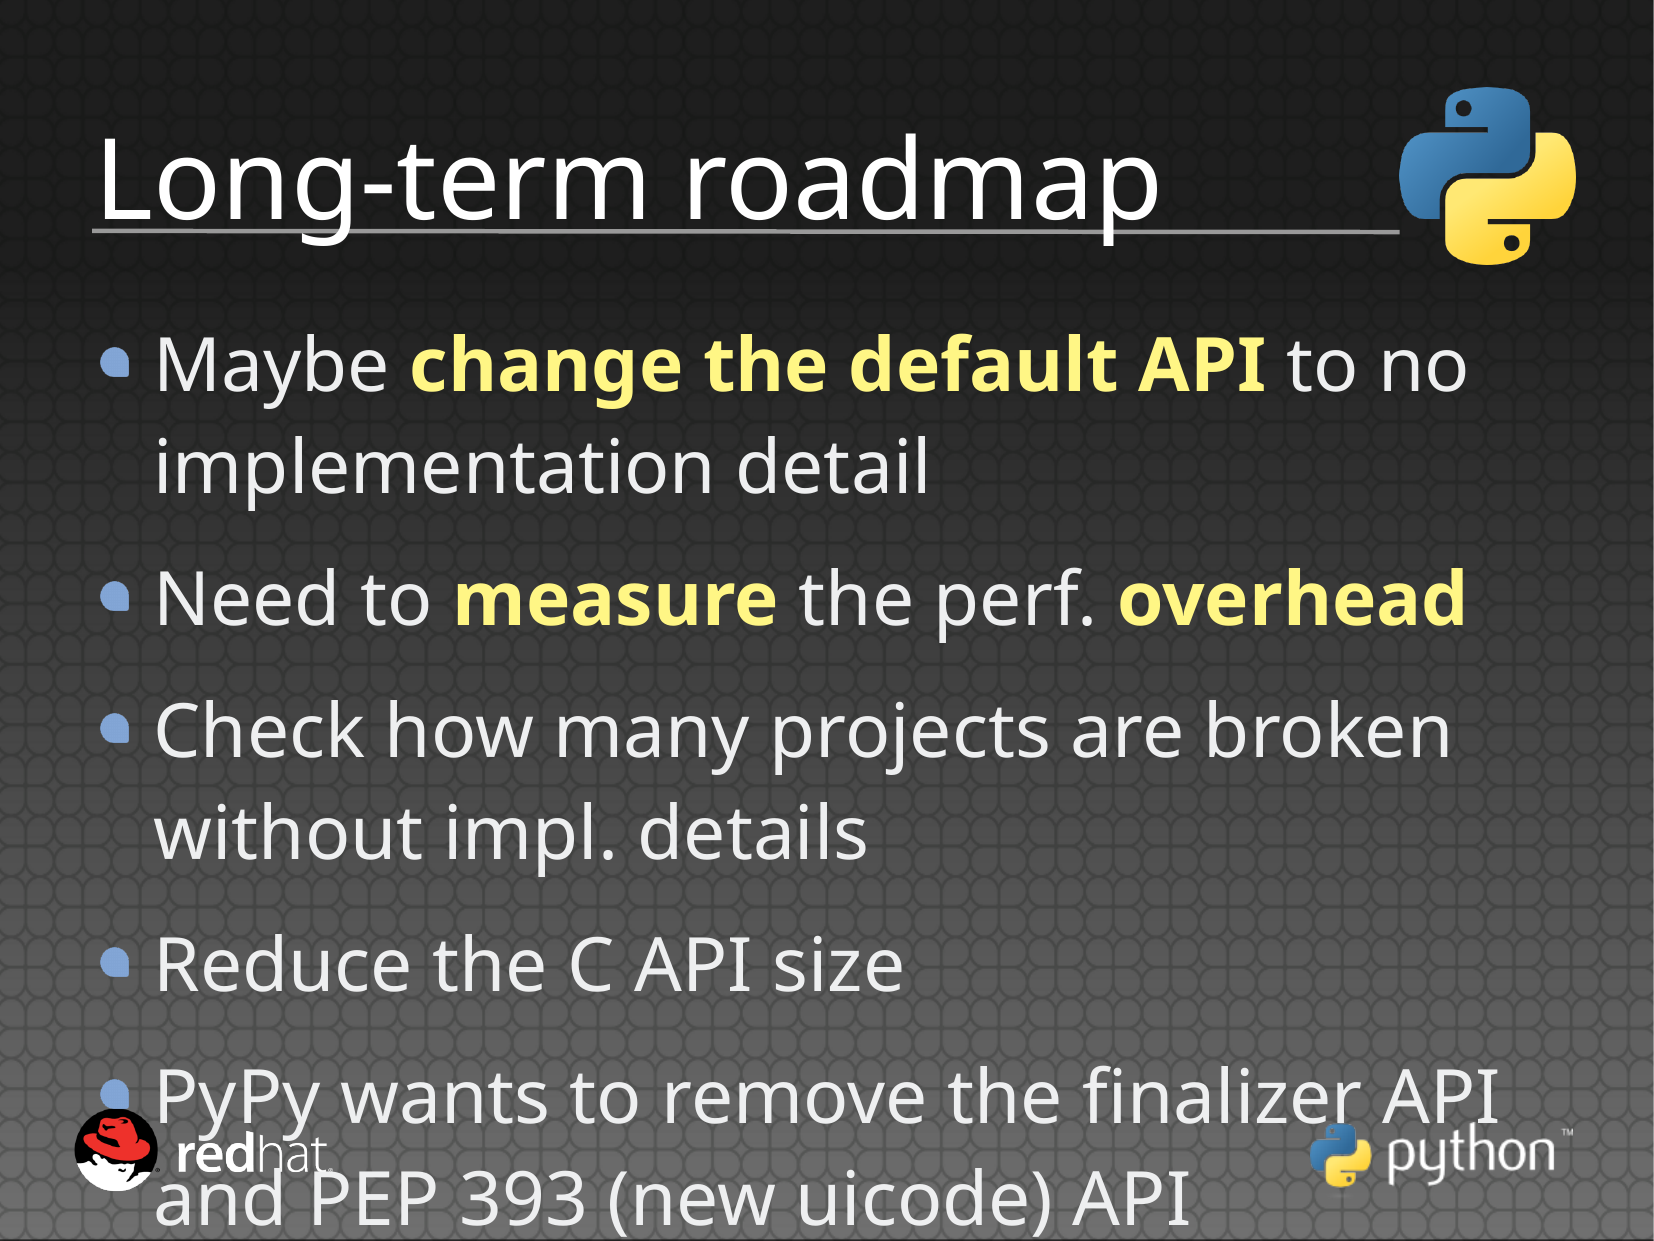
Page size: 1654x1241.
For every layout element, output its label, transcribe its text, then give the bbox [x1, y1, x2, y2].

list Maybe change the default API to no implementation detail Need to measure the perf. overhead Check how many projects are broken without impl. details Reduce the C API size PyPy wants to remove the finalizer API and PEP 393 (new uicode) API [82, 311, 1571, 1098]
picture [0, 0, 1654, 1241]
title Long-term roadmap [94, 100, 1426, 251]
